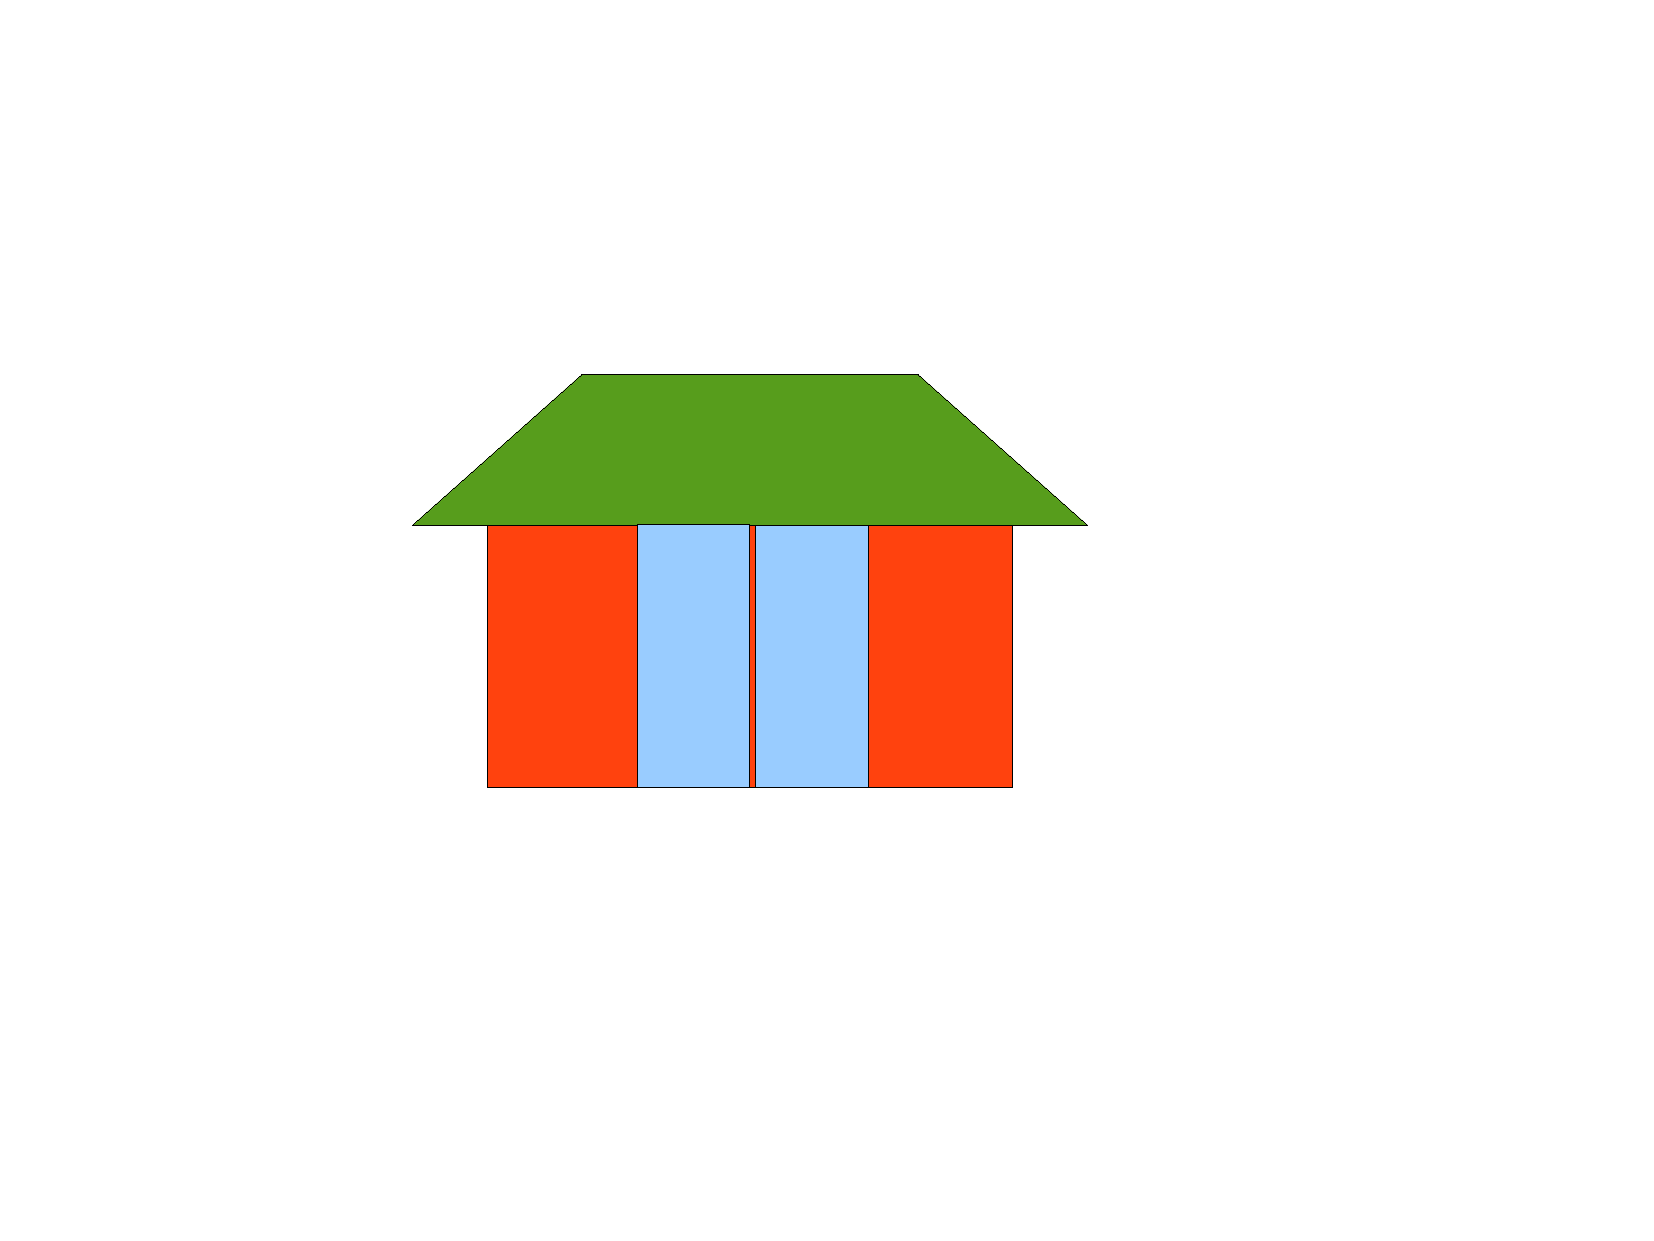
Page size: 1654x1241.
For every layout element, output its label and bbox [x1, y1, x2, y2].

text_box [412, 374, 1088, 788]
